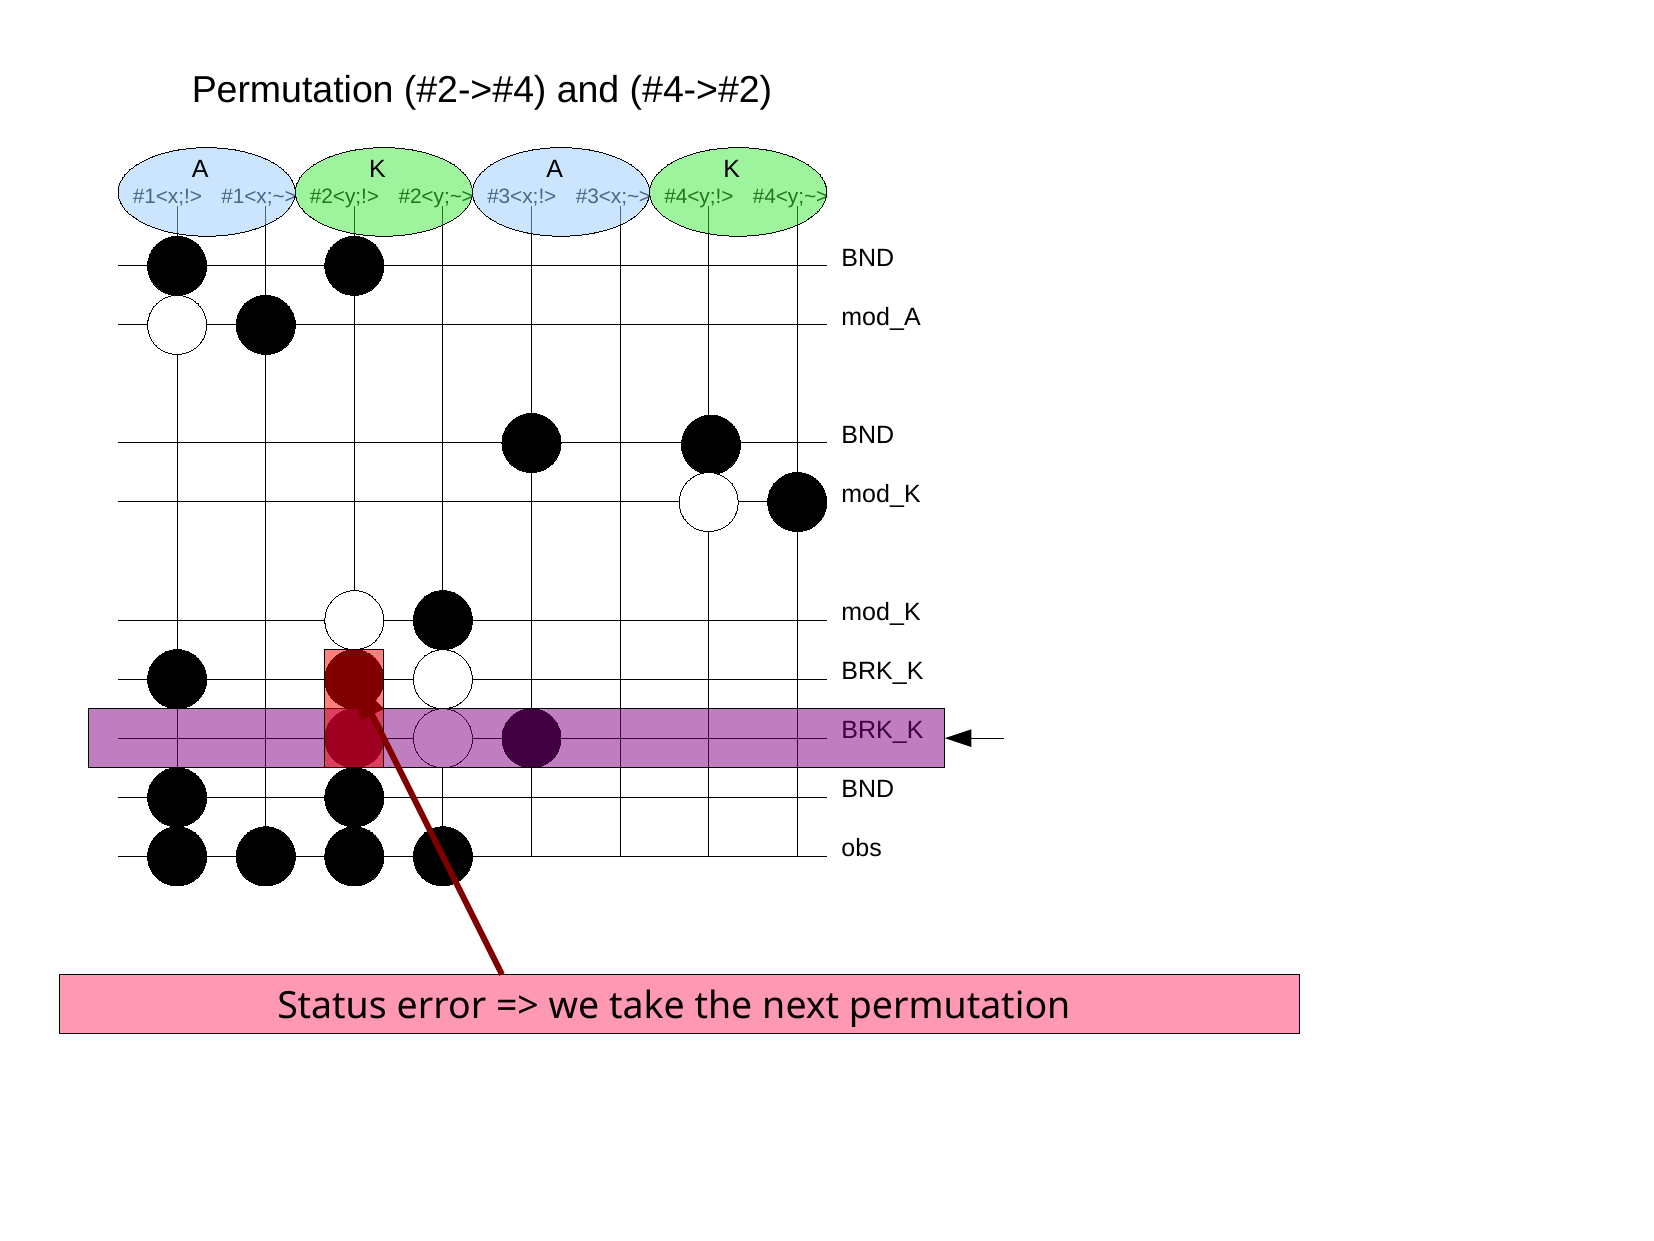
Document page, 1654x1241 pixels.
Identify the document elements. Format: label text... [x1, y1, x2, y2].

text_box obs [826, 826, 897, 886]
text_box mod_A [826, 295, 937, 355]
text_box A [177, 147, 224, 191]
text_box K [708, 147, 756, 191]
text_box [147, 236, 207, 355]
text_box #1<x;~> [284, 200, 295, 215]
text_box [679, 415, 741, 532]
text_box BRK_K [826, 649, 939, 708]
text_box #4<y;!> [649, 197, 661, 215]
text_box Permutation (#2->#4) and (#4->#2) [177, 61, 788, 119]
text_box mod_K [826, 590, 937, 649]
text_box #3<x;!> [472, 197, 484, 215]
text_box BND [826, 768, 910, 827]
text_box [767, 472, 827, 532]
text_box [118, 148, 827, 237]
text_box [413, 832, 453, 886]
text_box [376, 590, 945, 768]
text_box #4<y;~> [815, 177, 843, 215]
text_box BND [826, 413, 910, 472]
text_box [433, 826, 473, 881]
text_box [236, 826, 296, 886]
text_box mod_K [826, 472, 937, 532]
text_box BND [826, 236, 910, 295]
text_box A [531, 147, 578, 191]
text_box Status error => we take the next permutation [59, 974, 1300, 1034]
text_box #1<x;!> [118, 199, 129, 215]
text_box [88, 590, 394, 886]
text_box [236, 295, 296, 355]
text_box [324, 236, 384, 296]
text_box #2<y;~> [461, 200, 472, 215]
text_box #3<x;~> [638, 201, 649, 215]
text_box K [354, 147, 401, 191]
text_box #2<y;!> [295, 198, 307, 215]
text_box [501, 413, 562, 473]
